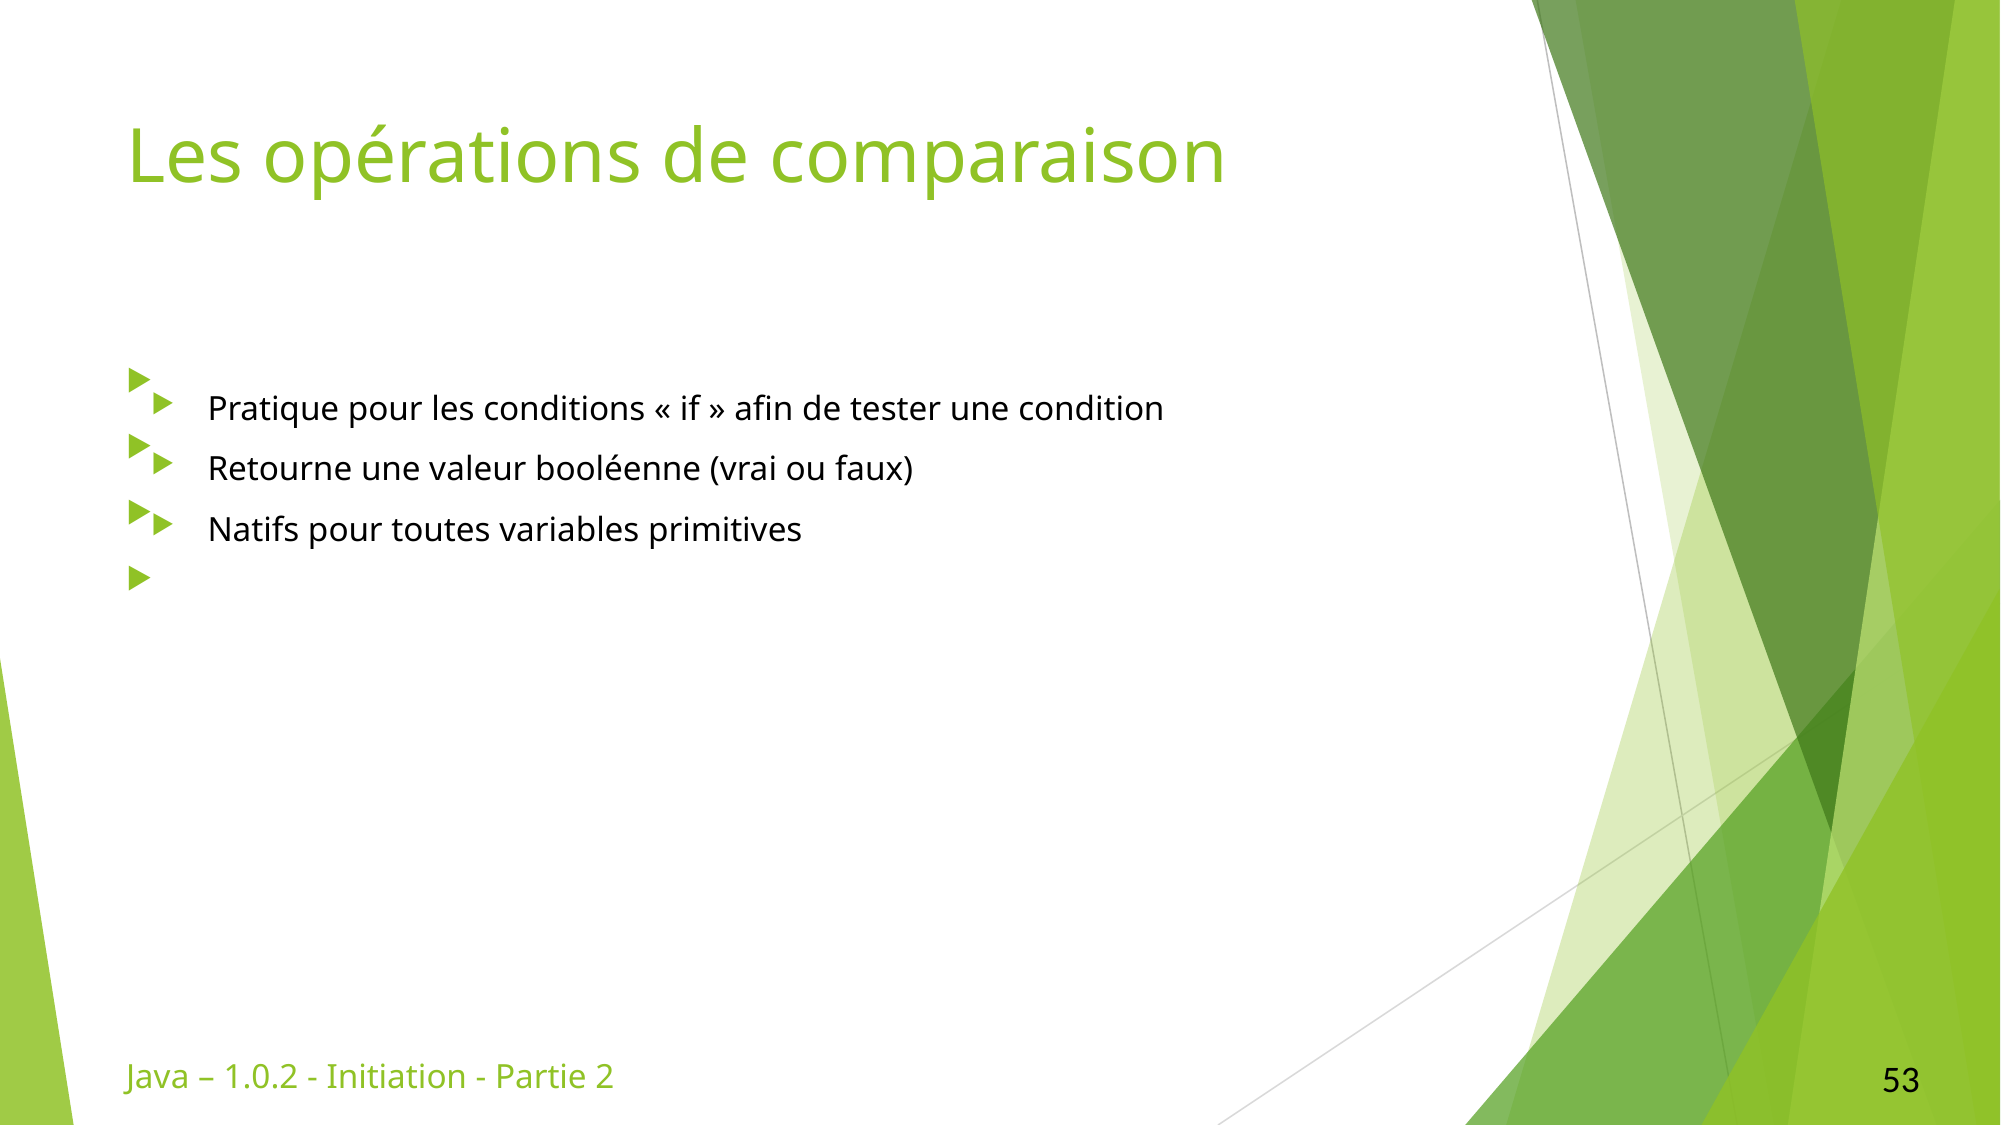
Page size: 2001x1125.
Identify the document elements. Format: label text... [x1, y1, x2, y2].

text_box [1866, 1047, 1979, 1108]
list [111, 354, 1522, 992]
text_box Java – 1.0.2 - Initiation - Partie 2 [111, 1047, 1094, 1109]
title Les opérations de comparaison [111, 99, 1522, 317]
text_box Pratique pour les conditions « if » afin de tester une condition Retourne une valeur booléenne (vrai ou faux) Natifs pour toutes variables primitives [136, 379, 1547, 1017]
